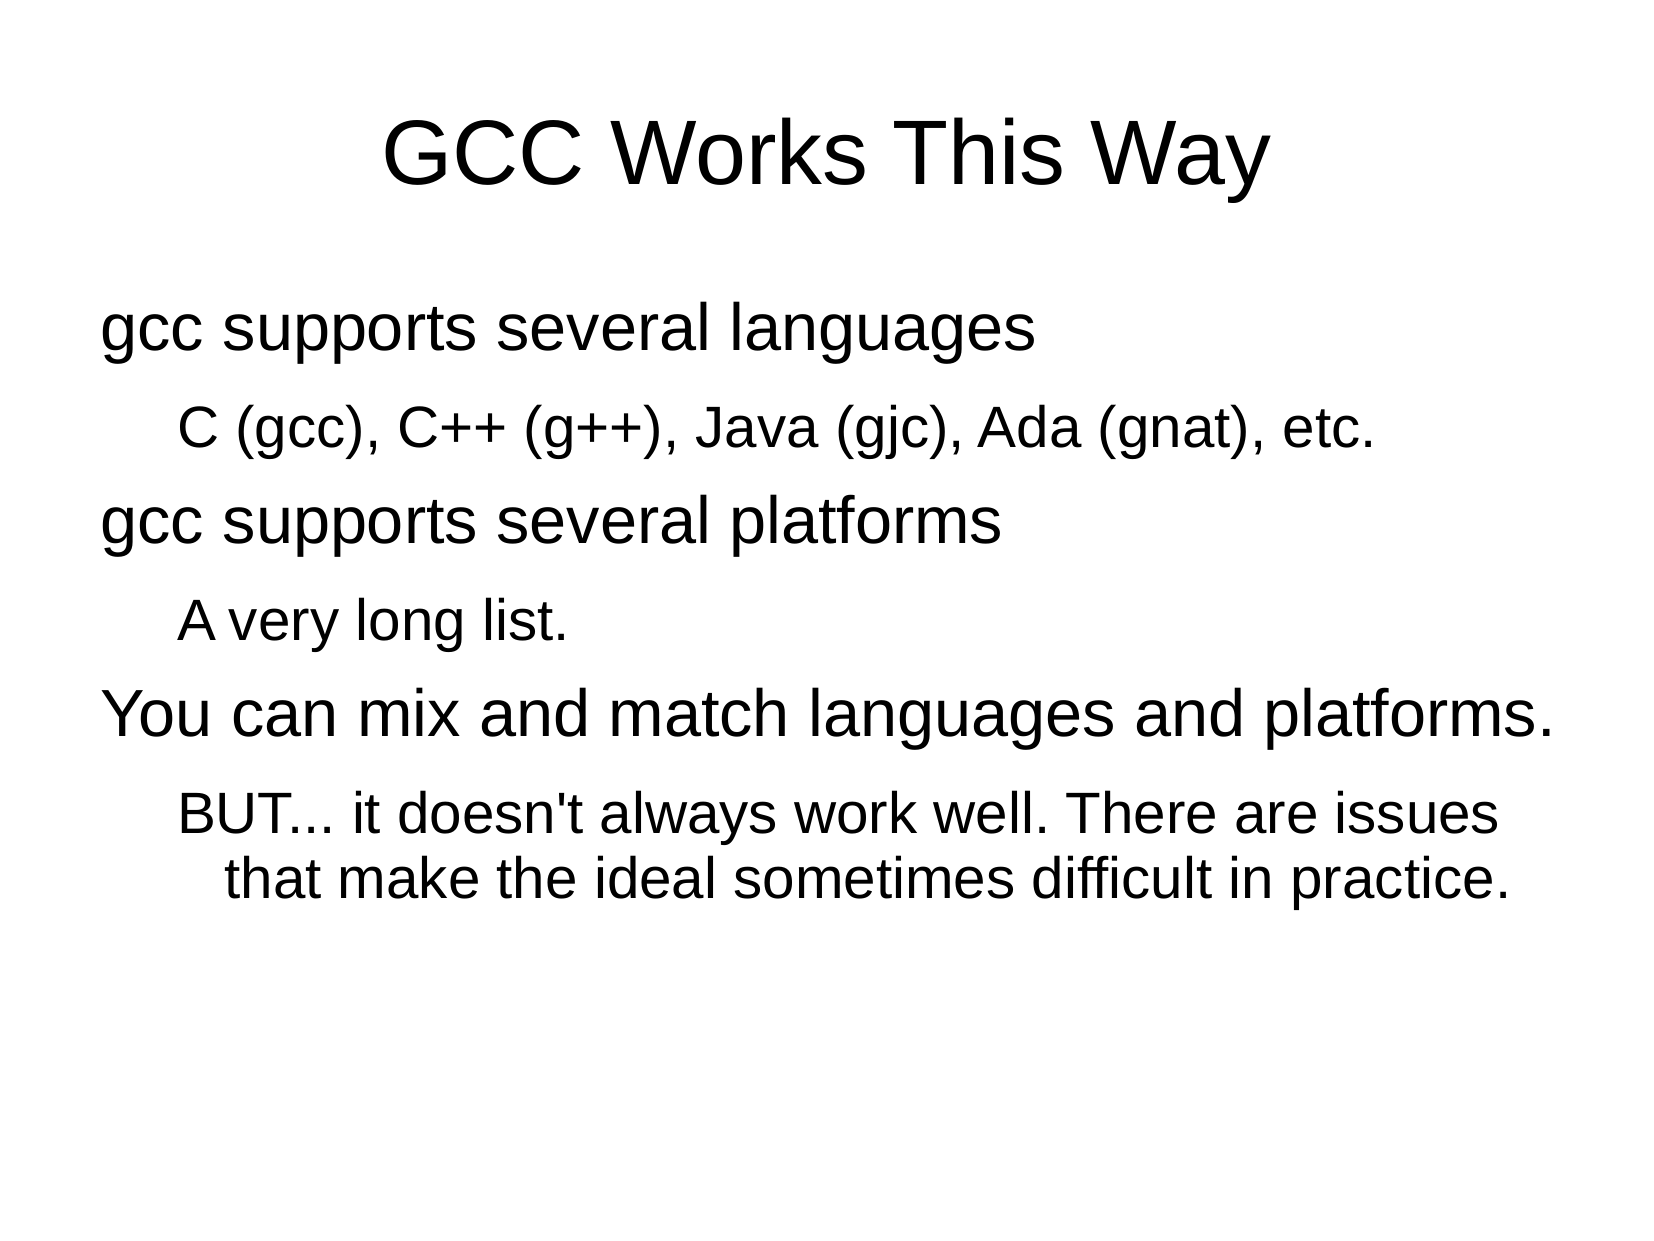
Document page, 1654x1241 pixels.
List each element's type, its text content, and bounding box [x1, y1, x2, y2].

title GCC Works This Way [82, 49, 1571, 257]
list gcc supports several languages C (gcc), C++ (g++), Java (gjc), Ada (gnat), etc. gcc supports several platforms A very long list. You can mix and match languages and platforms. BUT... it doesn't always work well. There are issues that make the ideal sometimes difficult in practice. [82, 290, 1571, 1094]
